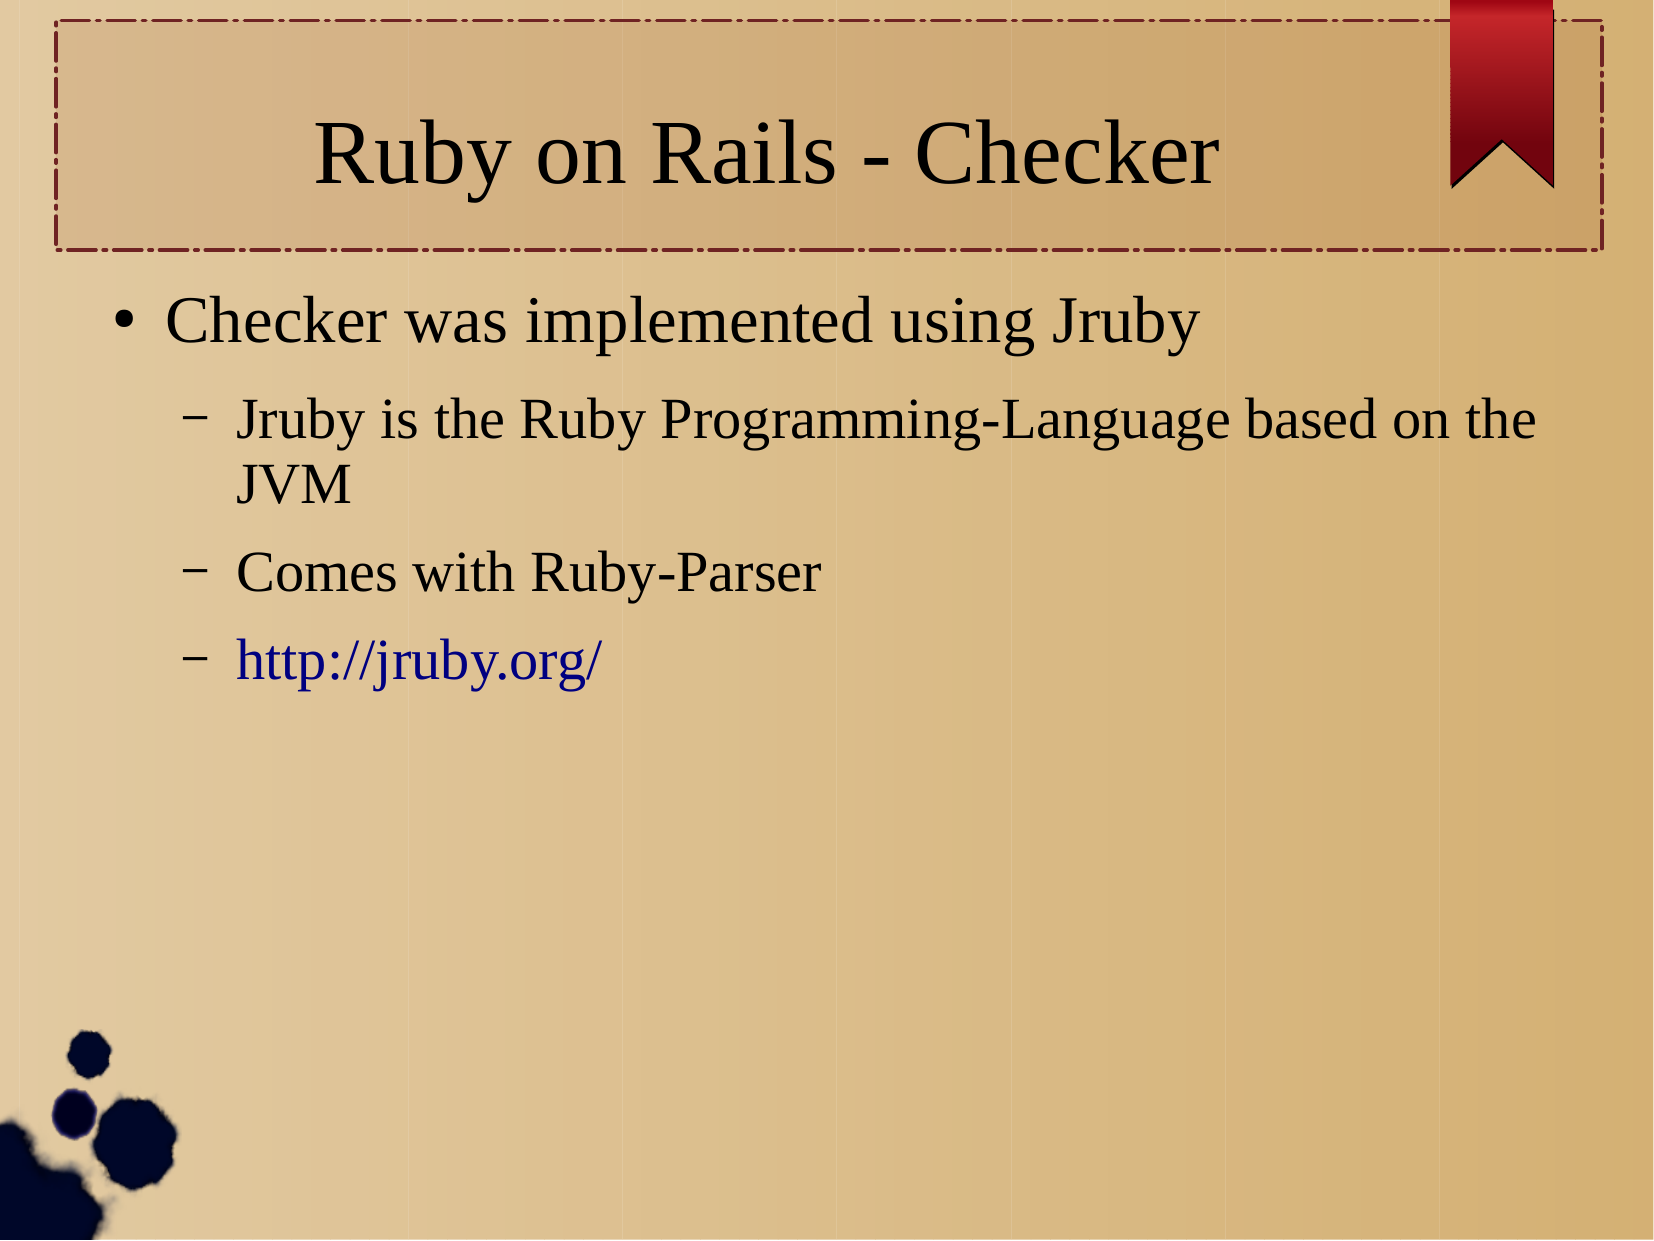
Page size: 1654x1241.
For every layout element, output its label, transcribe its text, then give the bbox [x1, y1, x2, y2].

list Checker was implemented using Jruby Jruby is the Ruby Programming-Language based on the JVM Comes with Ruby-Parser http://jruby.org/ [94, 283, 1550, 1003]
title Ruby on Rails - Checker [82, 49, 1453, 257]
